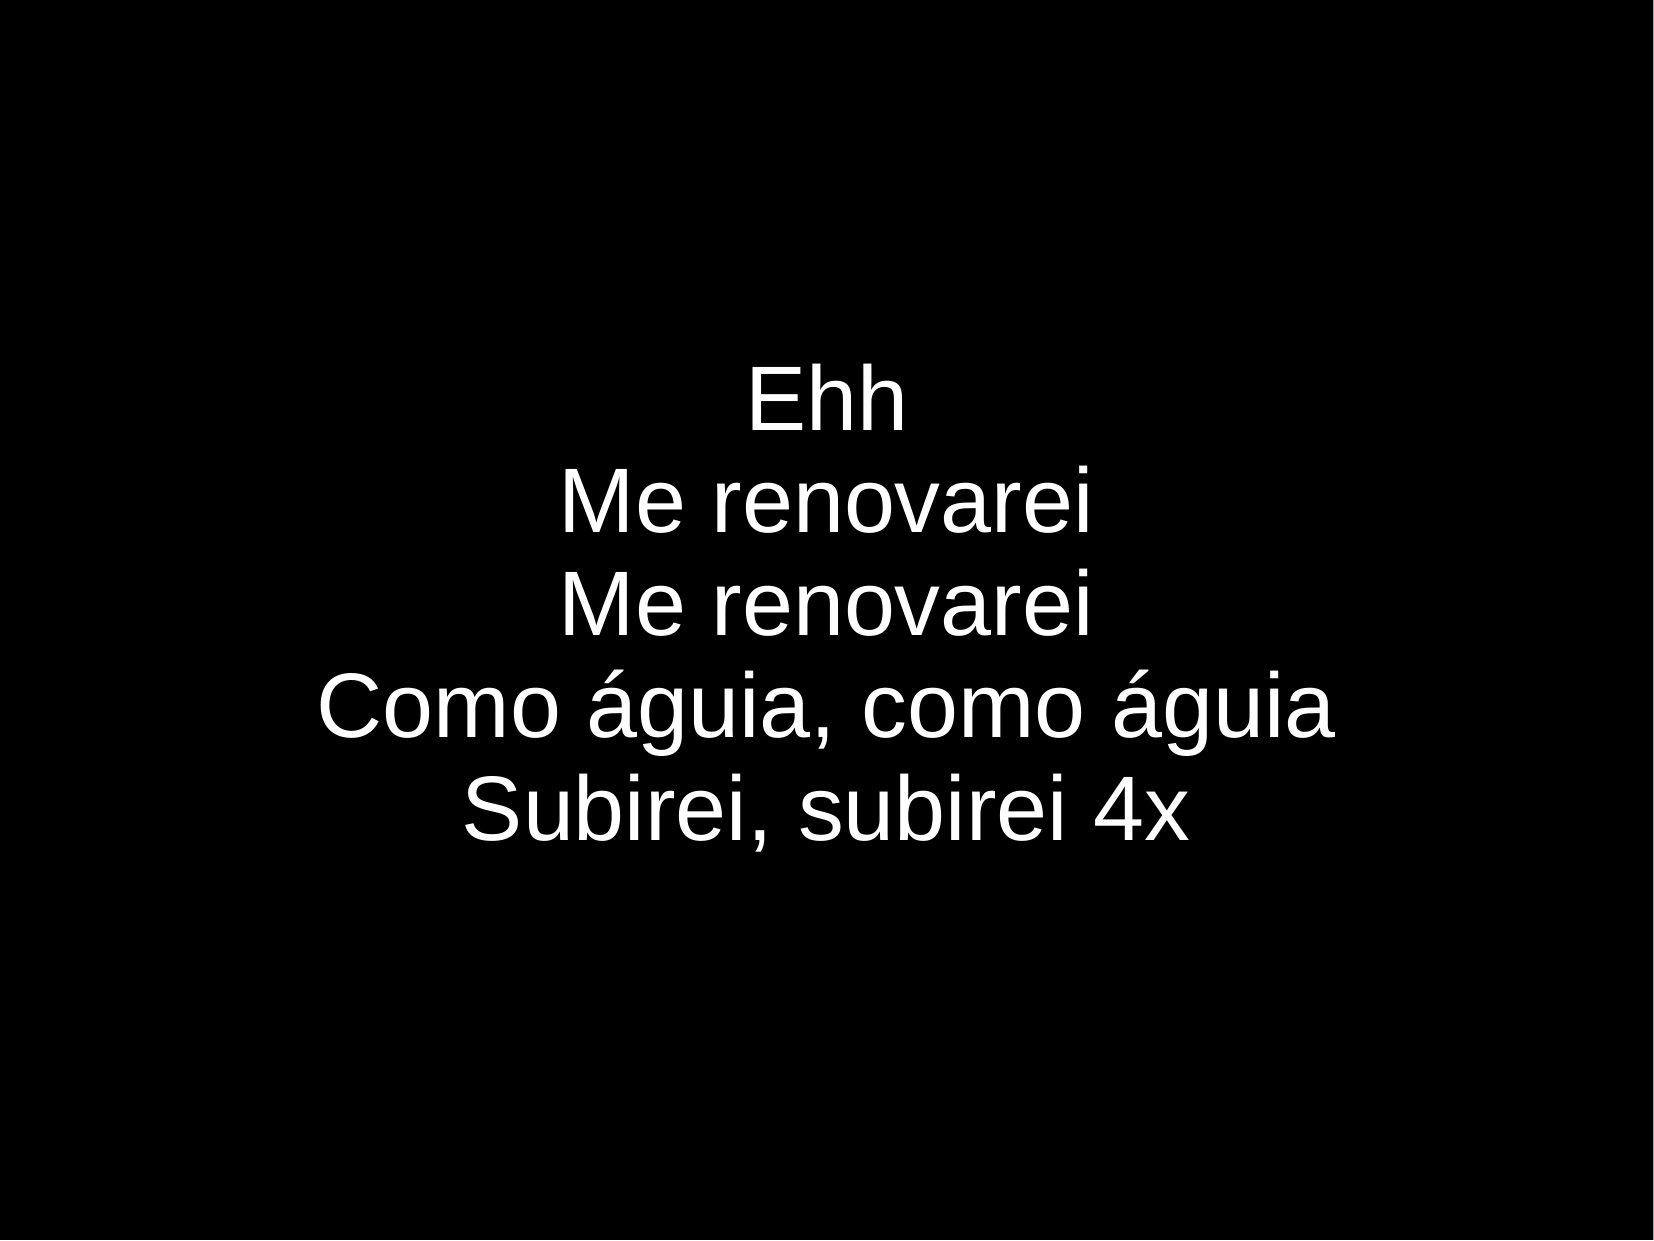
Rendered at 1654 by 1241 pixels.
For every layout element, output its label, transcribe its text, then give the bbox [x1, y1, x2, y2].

subtitle Ehh Me renovarei Me renovarei Como águia, como águia Subirei, subirei 4x [82, 49, 1571, 1158]
